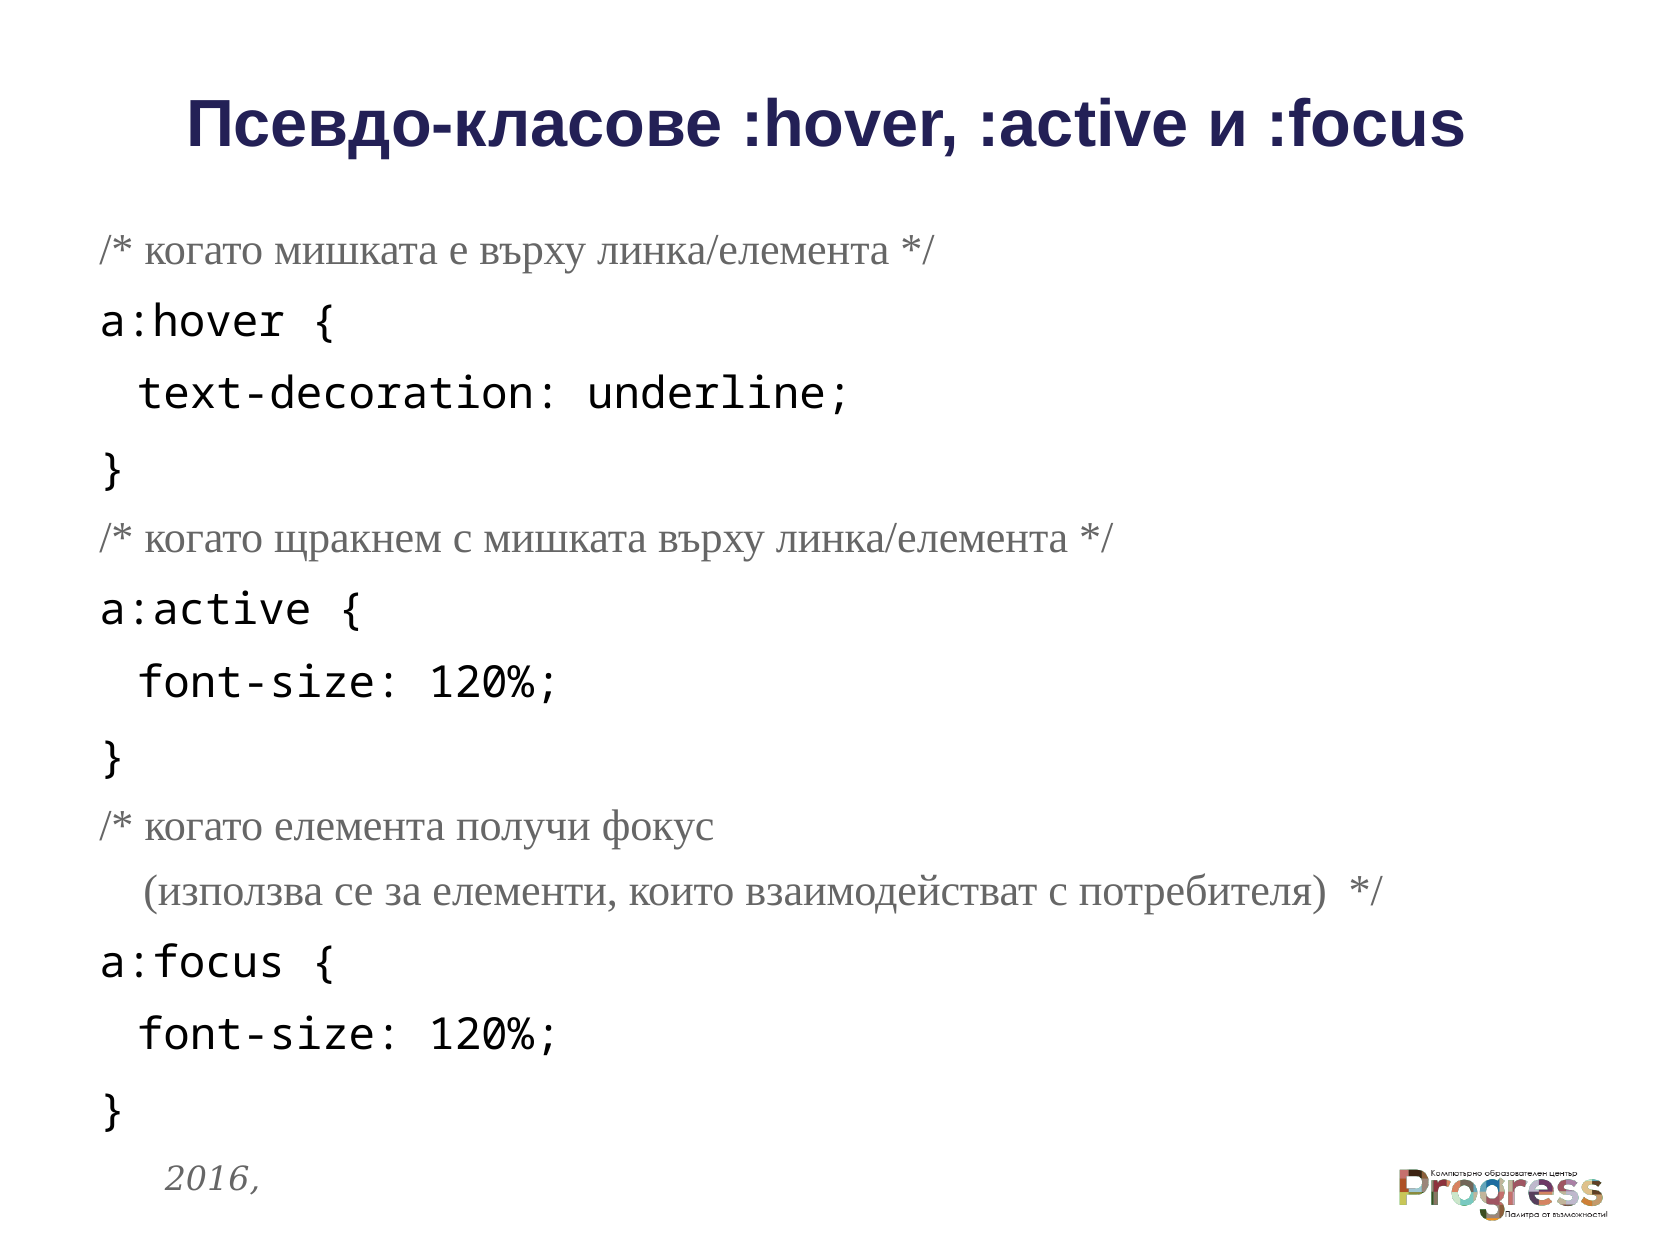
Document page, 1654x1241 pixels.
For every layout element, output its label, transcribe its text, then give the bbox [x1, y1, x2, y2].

list [90, 225, 1531, 1141]
title Псевдо-класове :hover, :active и :focus [82, 61, 1571, 186]
picture [1399, 1168, 1613, 1221]
text_box 2016, Ива Е. Попова [150, 1152, 586, 1201]
